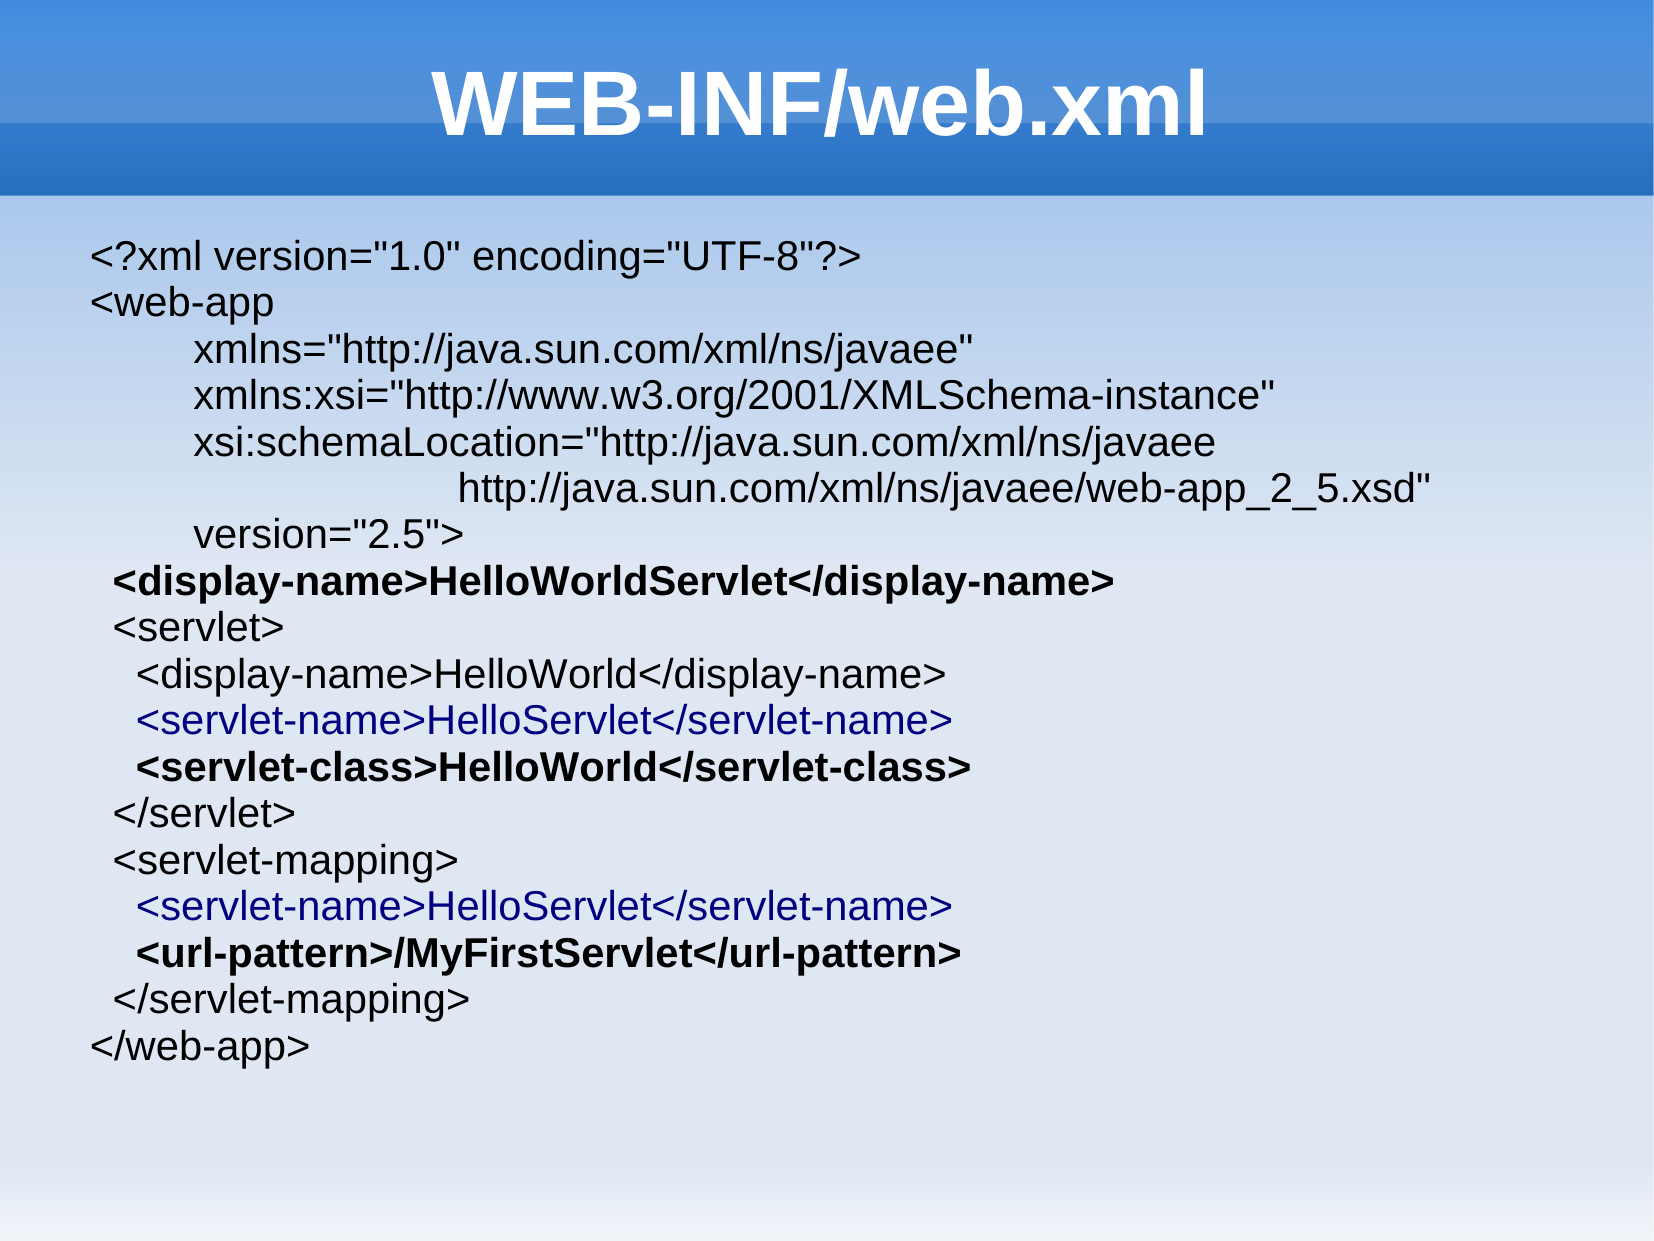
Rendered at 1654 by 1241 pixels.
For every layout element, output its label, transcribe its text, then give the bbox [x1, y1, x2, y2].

title WEB-INF/web.xml [76, 0, 1565, 208]
text_box <?xml version="1.0" encoding="UTF-8"?> <web-app xmlns="http://java.sun.com/xml/ns/javaee" xmlns:xsi="http://www.w3.org/2001/XMLSchema-instance" xsi:schemaLocation="http://java.sun.com/xml/ns/javaee http://java.sun.com/xml/ns/javaee/web-app_2_5.xsd" version="2.5"> <display-name>HelloWorldServlet</display-name> <servlet> <display-name>HelloWorld</display-name> <servlet-name>HelloServlet</servlet-name> <servlet-class>HelloWorld</servlet-class> </servlet> <servlet-mapping> <servlet-name>HelloServlet</servlet-name> <url-pattern>/MyFirstServlet</url-pattern> </servlet-mapping> </web-app> [75, 225, 1613, 1229]
picture [0, 0, 1654, 1241]
